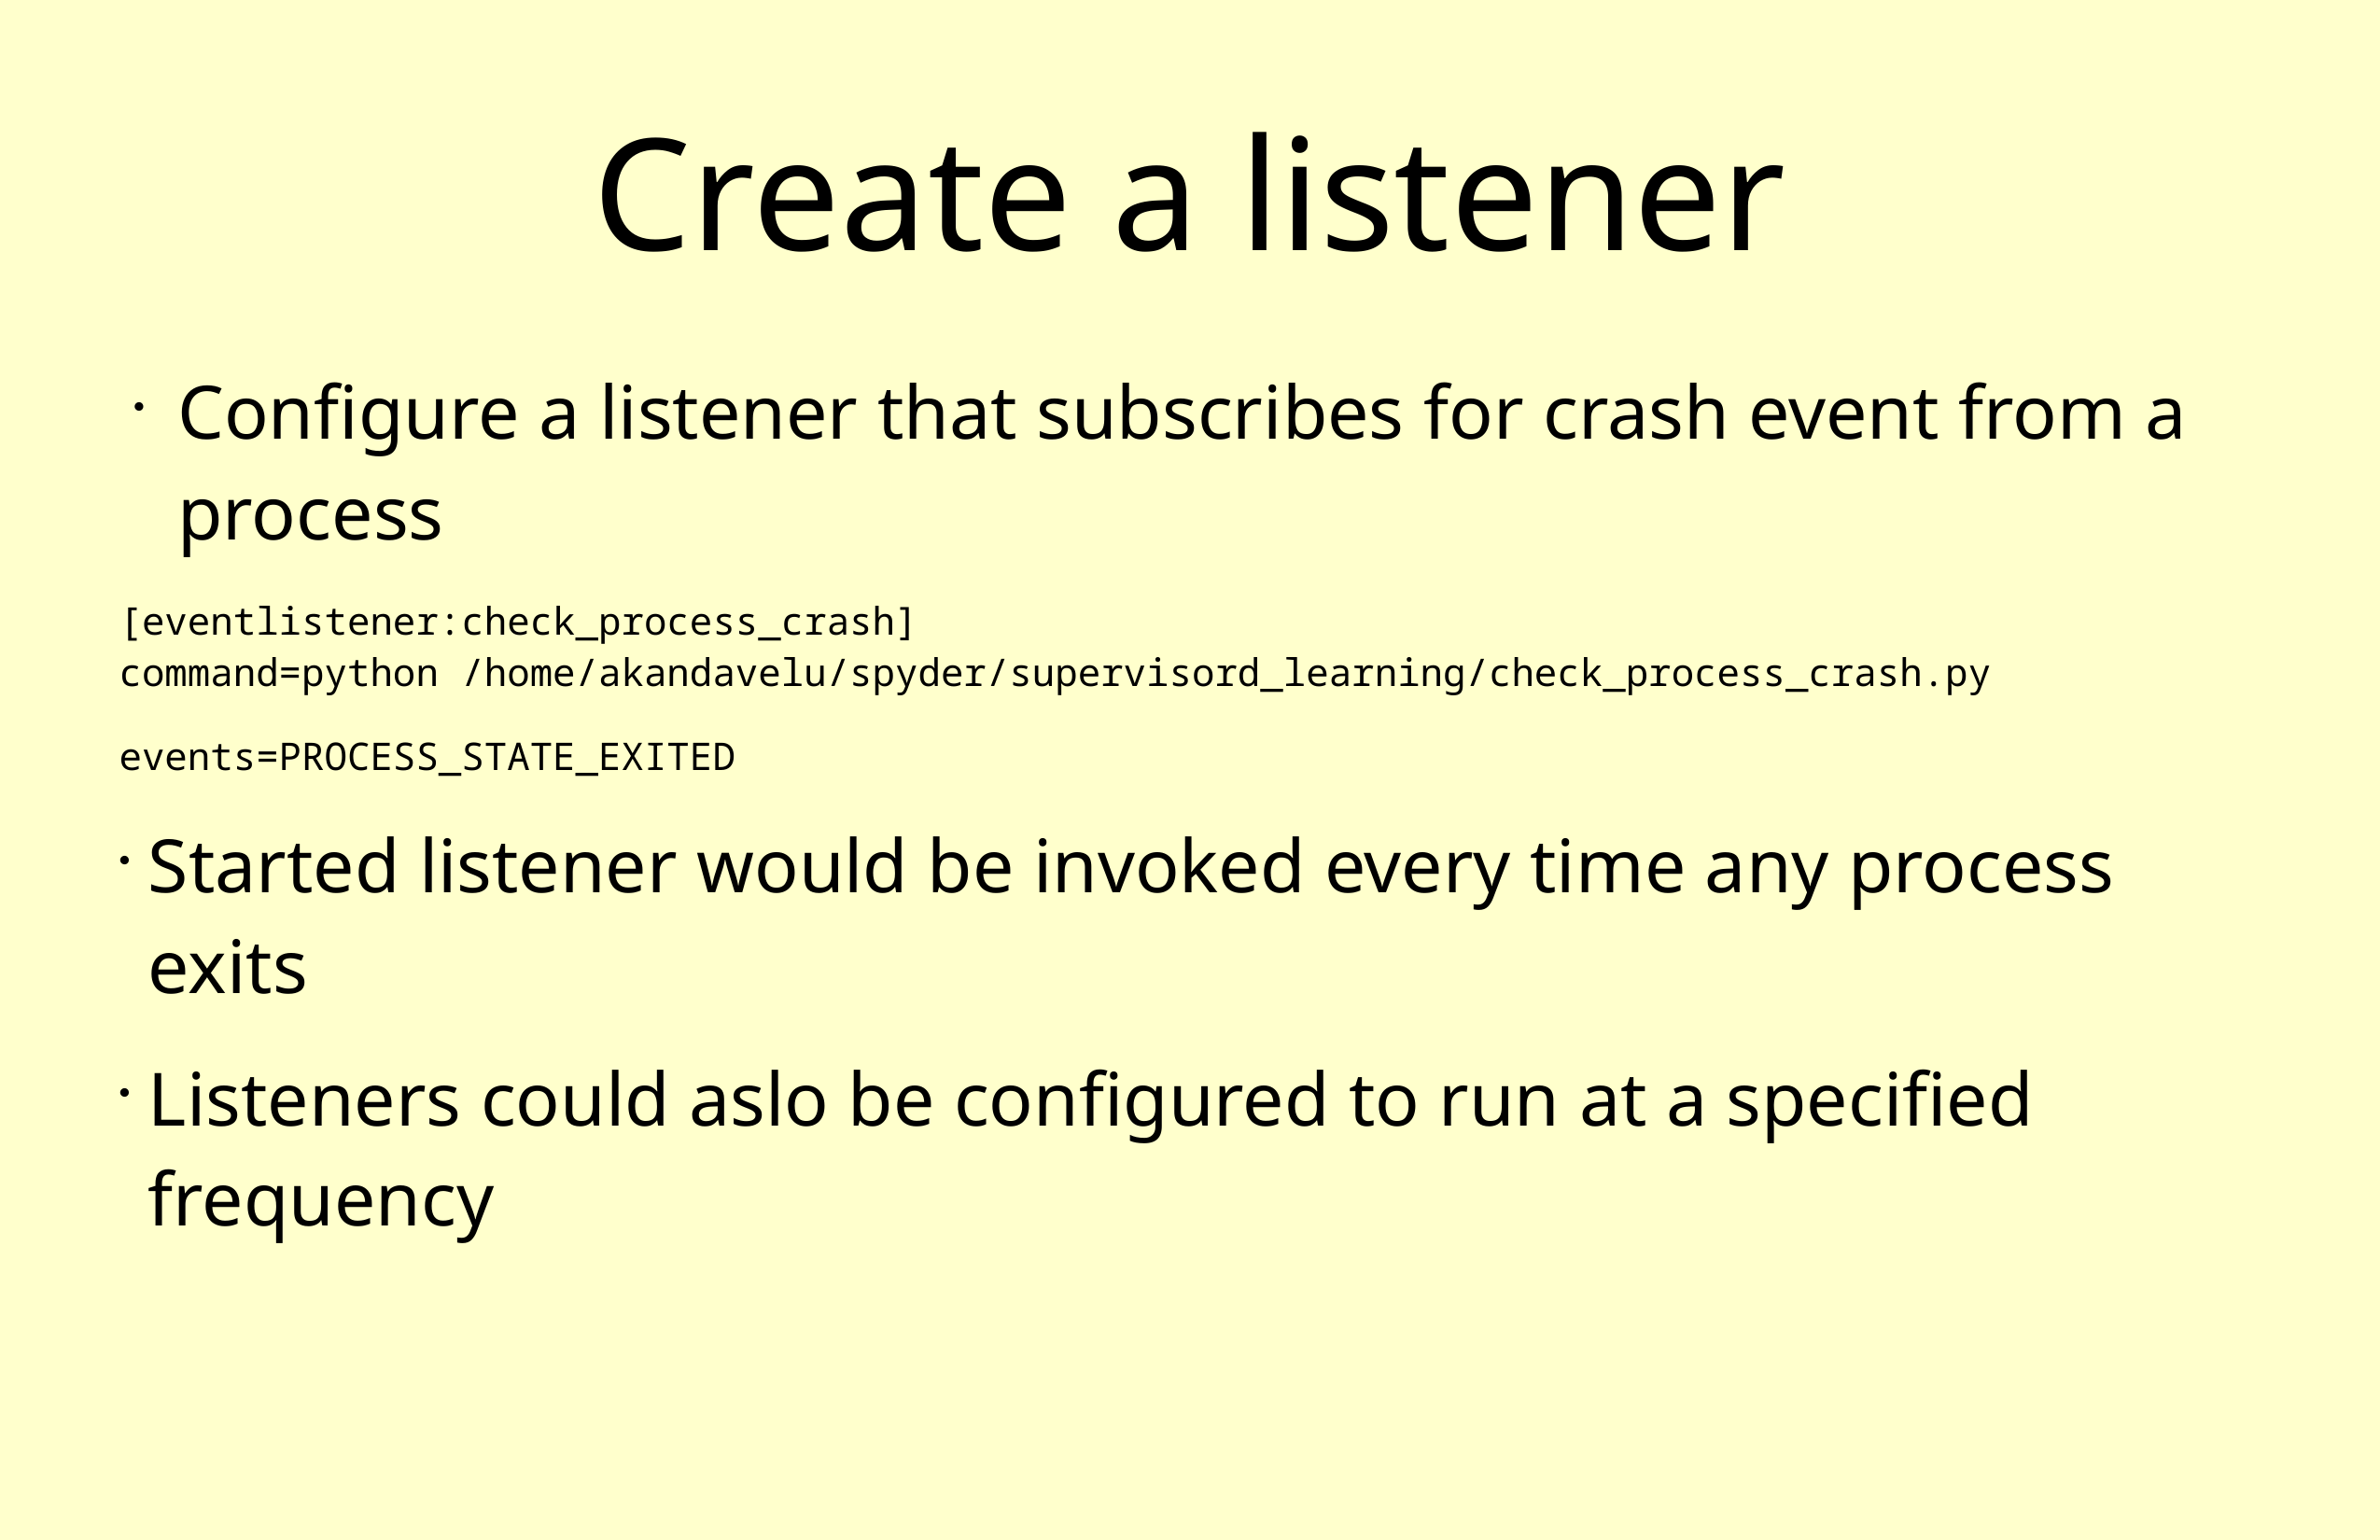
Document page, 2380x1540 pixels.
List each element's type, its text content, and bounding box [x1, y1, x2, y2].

list Configure a listener that subscribes for crash event from a process [eventlistener:check_process_crash] command=python /home/akandavelu/spyder/supervisord_learning/check_process_crash.py events=PROCESS_STATE_EXITED Started listener would be invoked every time any process exits Listeners could aslo be configured to run at a specified frequency [119, 360, 2261, 1253]
title Create a listener [119, 61, 2261, 319]
